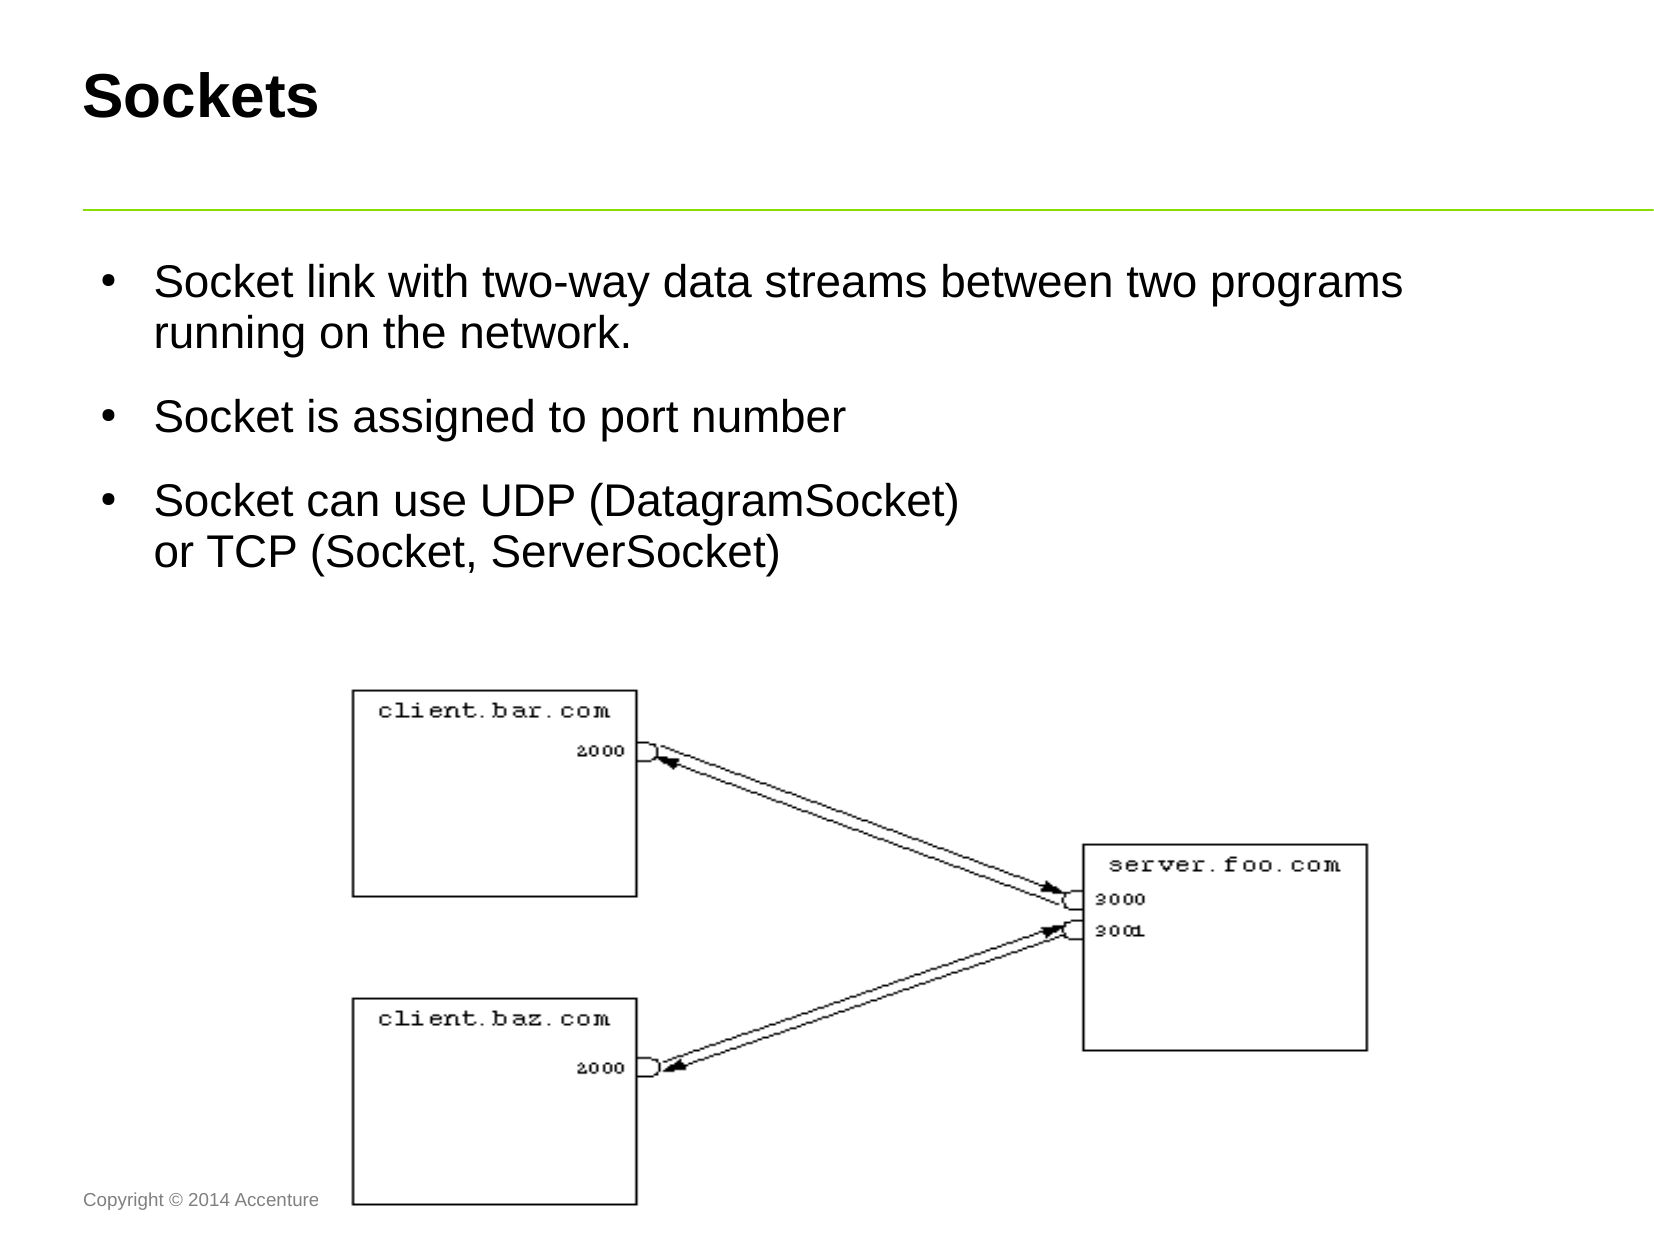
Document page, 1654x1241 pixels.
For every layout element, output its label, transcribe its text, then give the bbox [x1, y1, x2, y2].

list Socket link with two-way data streams between two programs running on the network. Socket is assigned to port number Socket can use UDP (DatagramSocket) or TCP (Socket, ServerSocket) [82, 255, 1538, 1241]
title Sockets [82, 41, 1571, 152]
